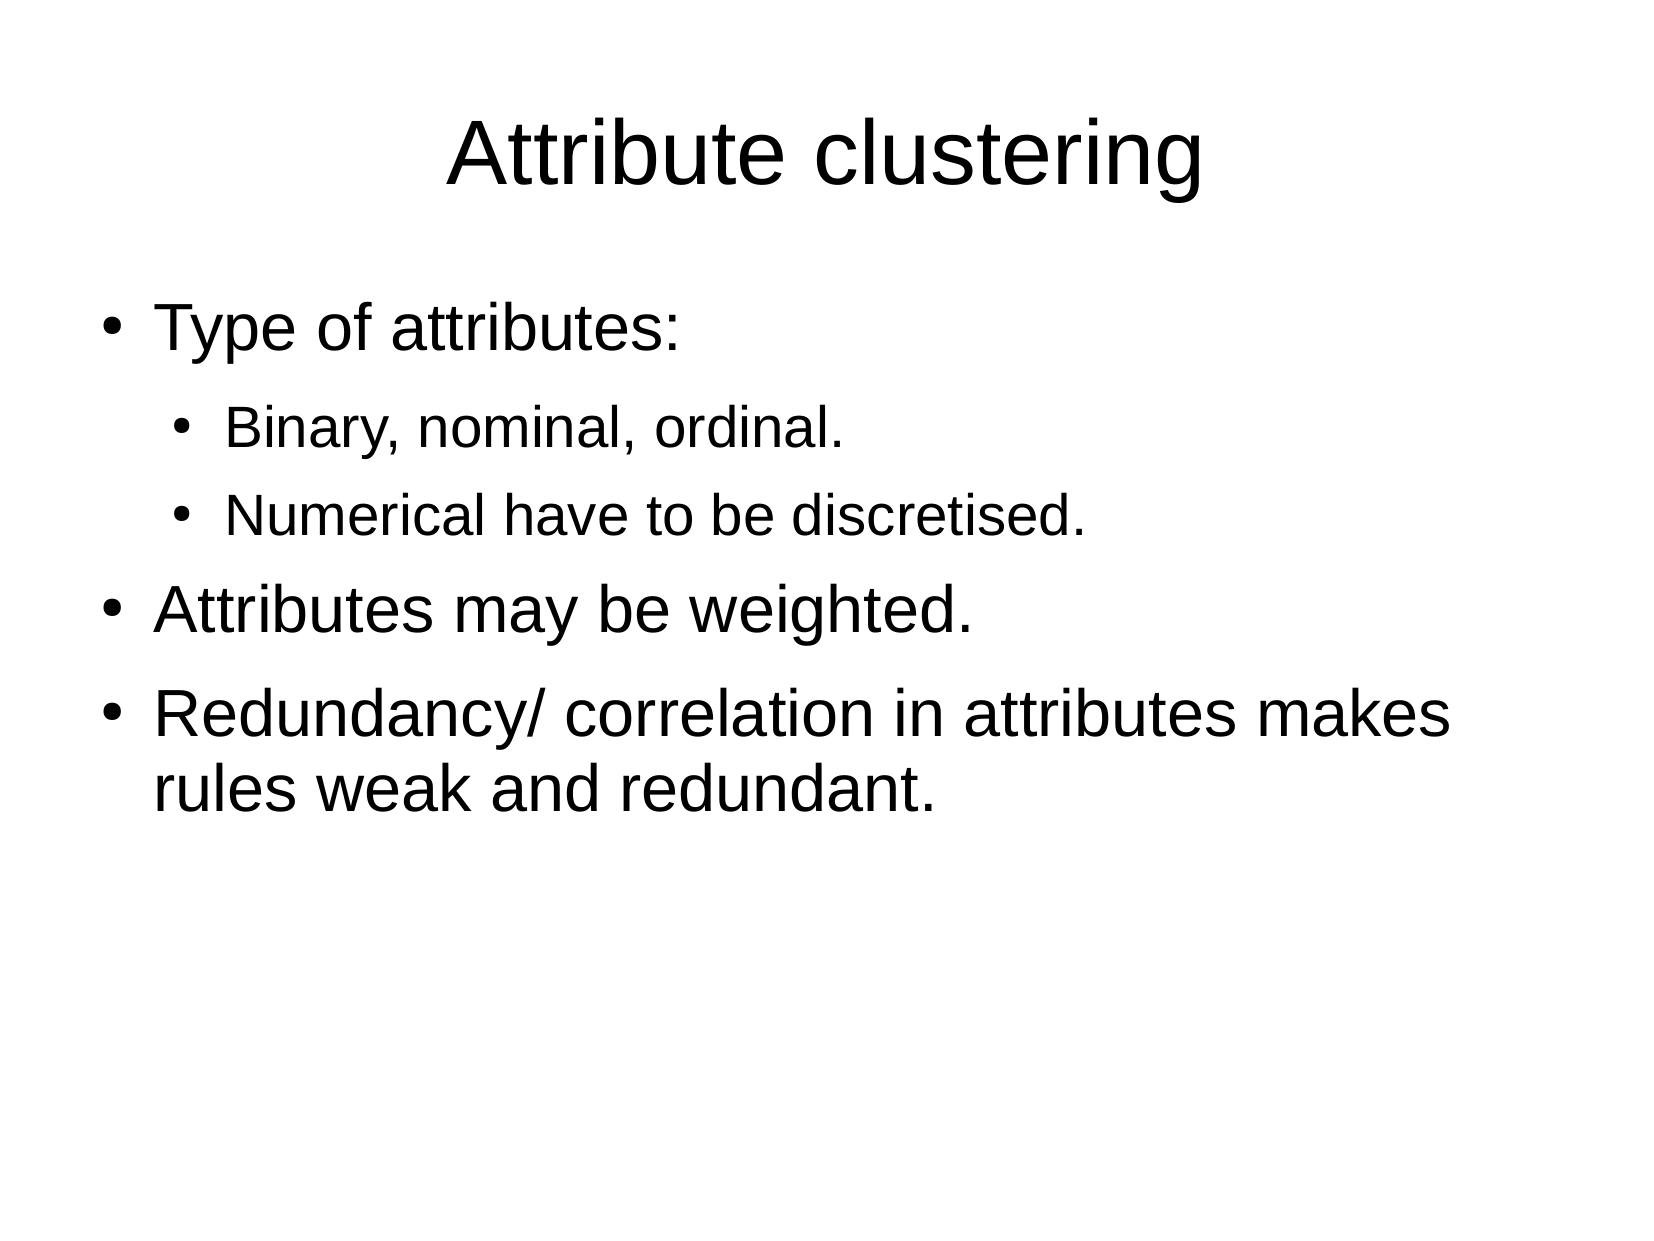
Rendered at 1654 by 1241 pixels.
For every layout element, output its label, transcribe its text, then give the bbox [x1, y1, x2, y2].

title Attribute clustering [82, 56, 1571, 250]
list Type of attributes: Binary, nominal, ordinal. Numerical have to be discretised. Attributes may be weighted. Redundancy/ correlation in attributes makes rules weak and redundant. [82, 290, 1571, 1109]
